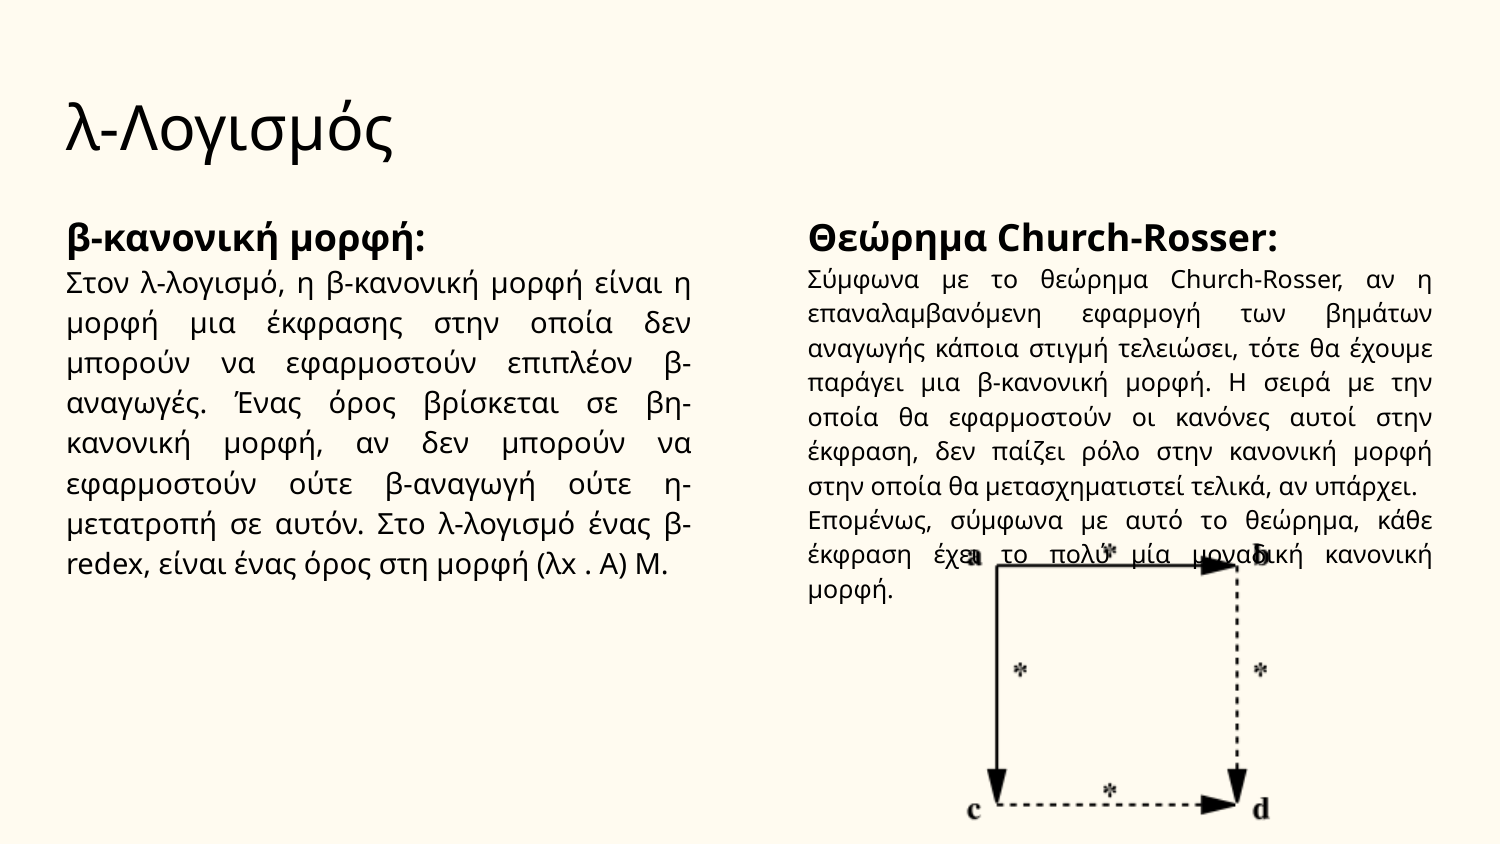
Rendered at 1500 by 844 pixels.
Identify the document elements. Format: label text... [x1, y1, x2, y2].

title λ-Λογισμός [51, 72, 1449, 174]
list Θεώρημα Church-Rosser: Σύμφωνα με το θεώρημα Church-Rosser, αν η επαναλαμβανόμενη εφαρμογή των βημάτων αναγωγής κάποια στιγμή τελειώσει, τότε θα έχουμε παράγει μια β-κανονική μορφή. Η σειρά με την οποία θα εφαρμοστούν οι κανόνες αυτοί στην έκφραση, δεν παίζει ρόλο στην κανονική μορφή στην οποία θα μετασχηματιστεί τελικά, αν υπάρχει. Επομένως, σύμφωνα με αυτό το θεώρημα, κάθε έκφραση έχει το πολύ μία μοναδική κανονική μορφή. [792, 192, 1449, 750]
list β-κανονική μορφή: Στον λ-λογισμό, η β-κανονική μορφή είναι η μορφή μια έκφρασης στην οποία δεν μπορούν να εφαρμοστούν επιπλέον β-αναγωγές. Ένας όρος βρίσκεται σε βη-κανονική μορφή, αν δεν μπορούν να εφαρμοστούν ούτε β-αναγωγή ούτε η-μετατροπή σε αυτόν. Στο λ-λογισμό ένας β-redex, είναι ένας όρος στη μορφή (λx . A) M. [51, 192, 708, 750]
picture [964, 539, 1278, 821]
